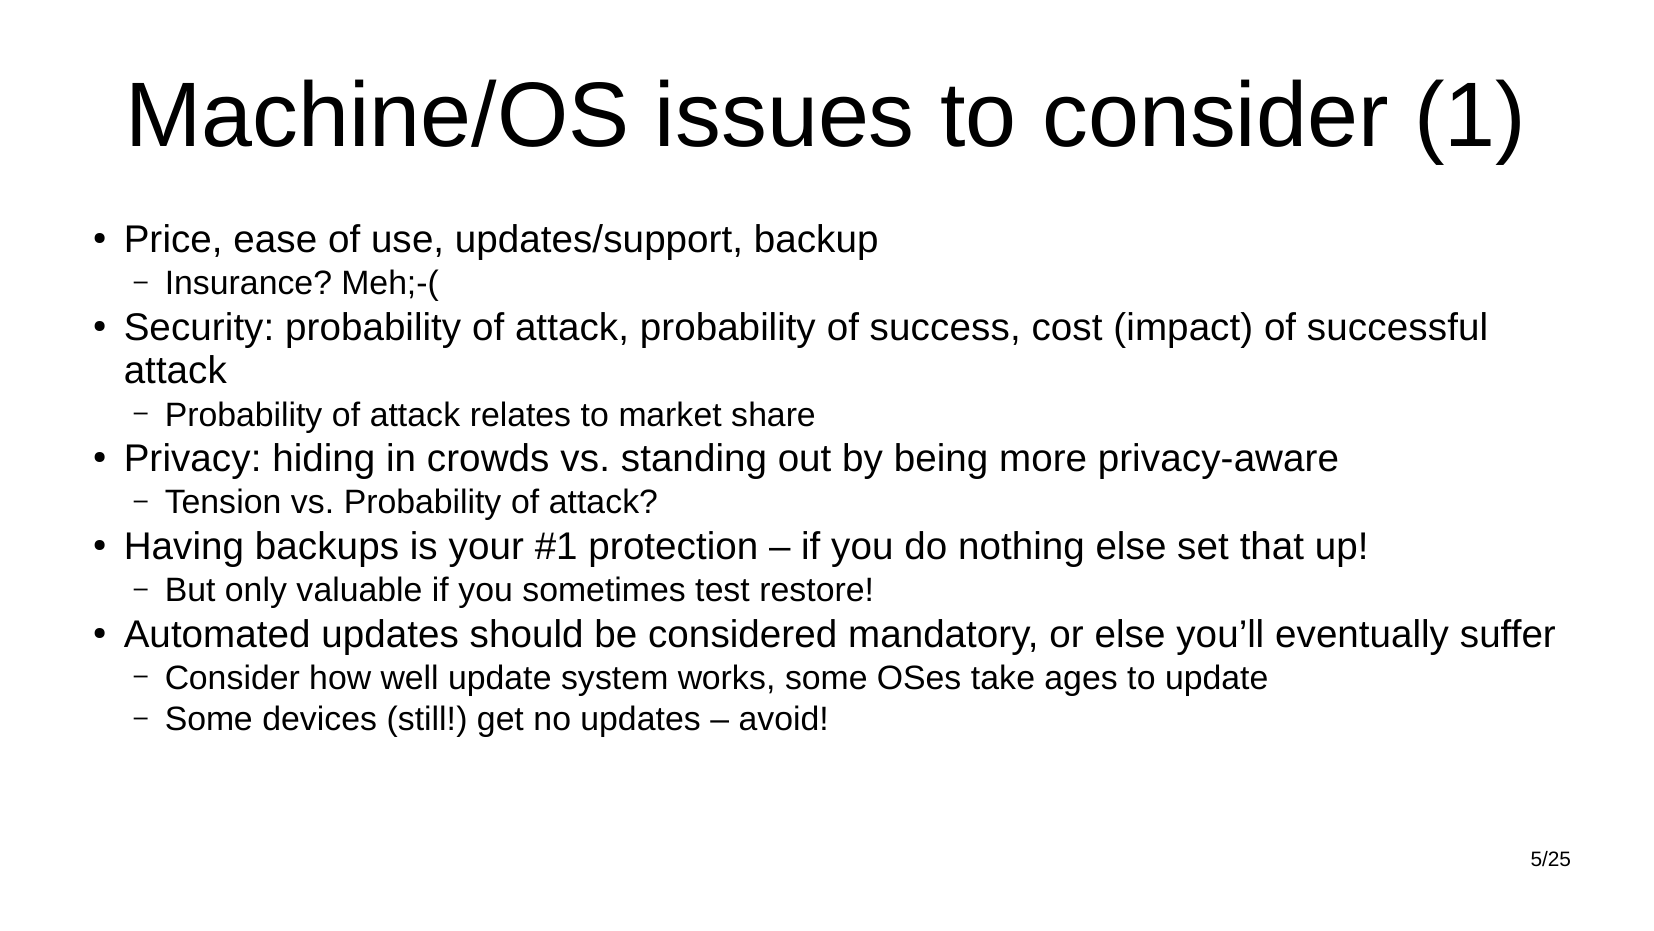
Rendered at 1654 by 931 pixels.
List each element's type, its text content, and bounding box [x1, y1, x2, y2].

title Machine/OS issues to consider (1) [82, 37, 1571, 193]
list Price, ease of use, updates/support, backup Insurance? Meh;-( Security: probability of attack, probability of success, cost (impact) of successful attack Probability of attack relates to market share Privacy: hiding in crowds vs. standing out by being more privacy-aware Tension vs. Probability of attack? Having backups is your #1 protection – if you do nothing else set that up! But only valuable if you sometimes test restore! Automated updates should be considered mandatory, or else you’ll eventually suffer Consider how well update system works, some OSes take ages to update Some devices (still!) get no updates – avoid! [82, 217, 1571, 758]
